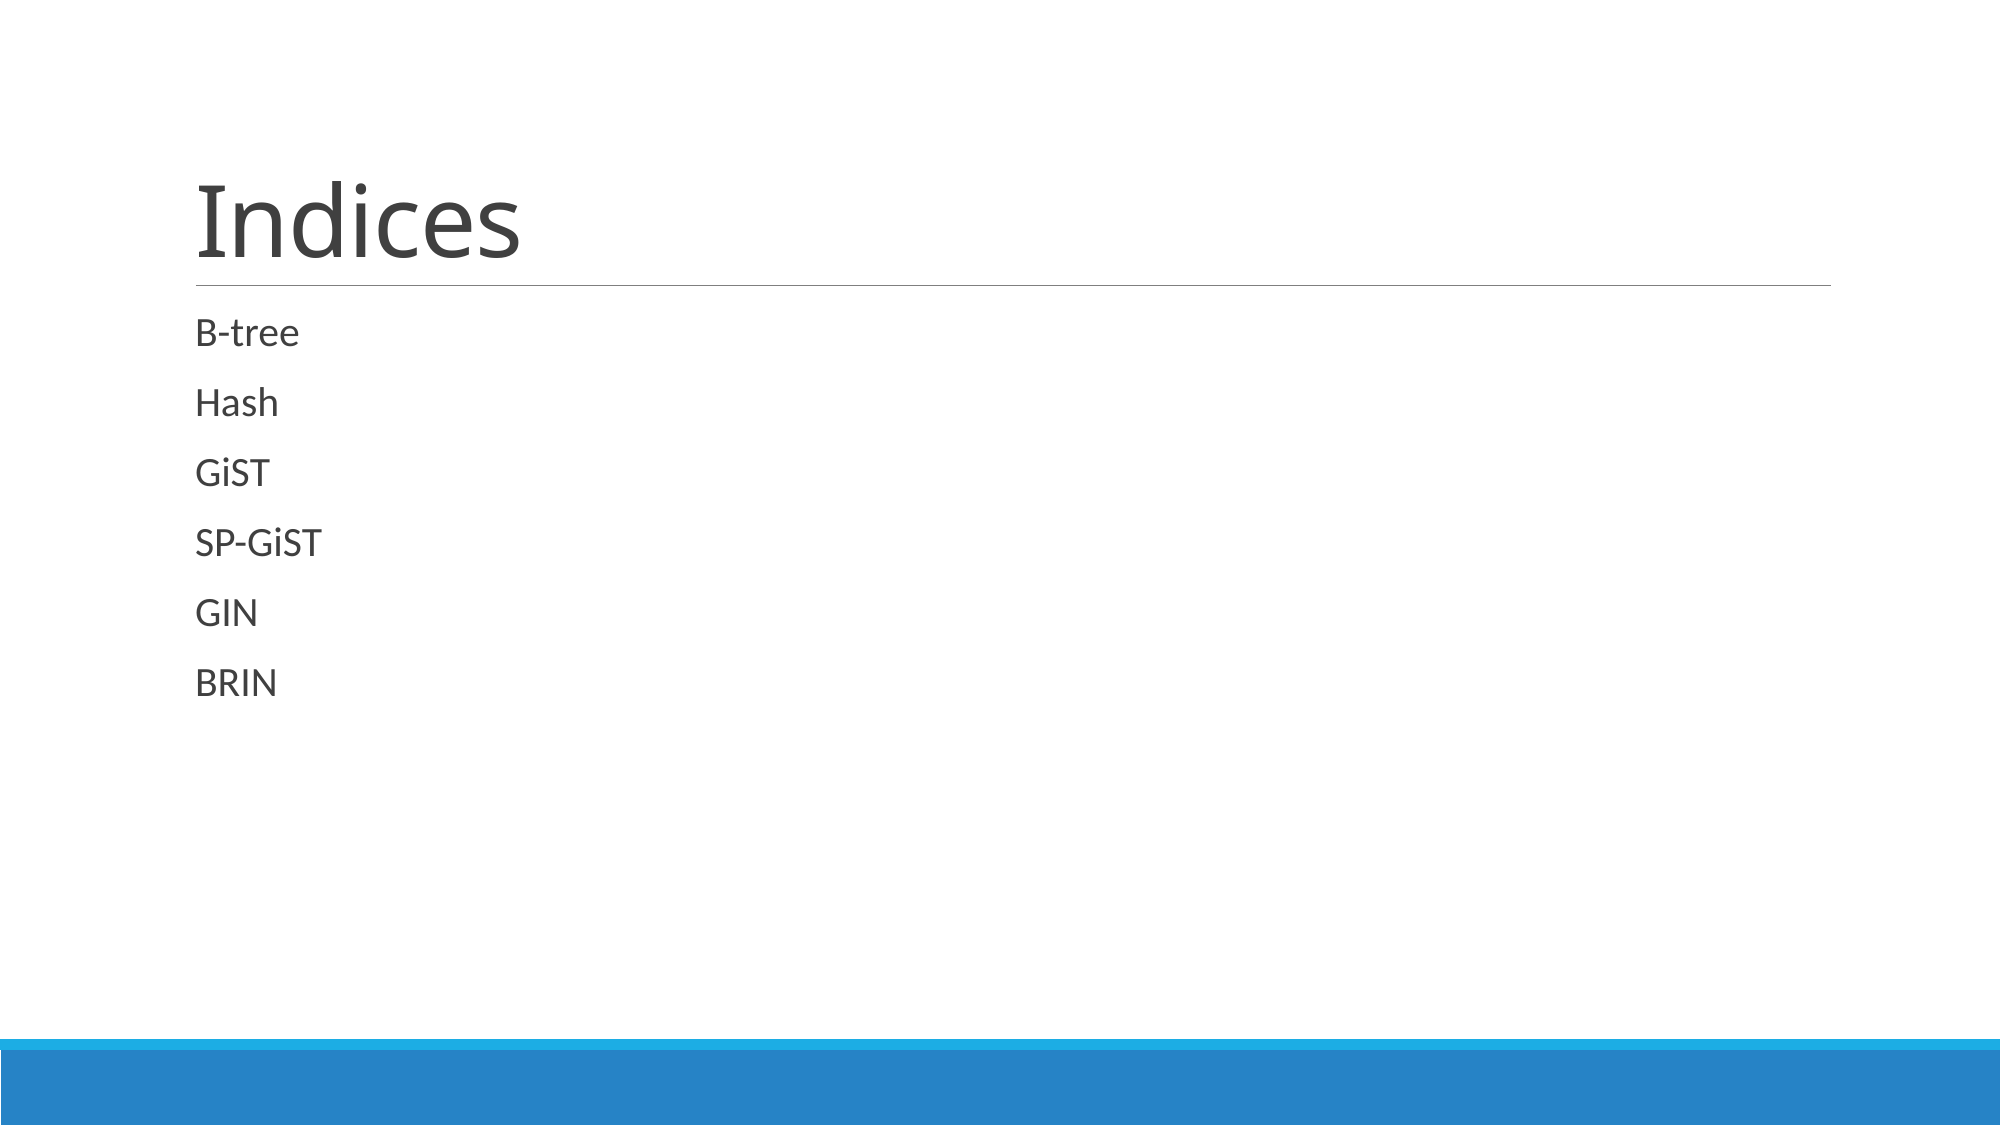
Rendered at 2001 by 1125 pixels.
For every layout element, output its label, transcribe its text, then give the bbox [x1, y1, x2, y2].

list B-tree Hash GiST SP-GiST GIN BRIN [180, 302, 1831, 963]
title Indices [180, 47, 1831, 286]
